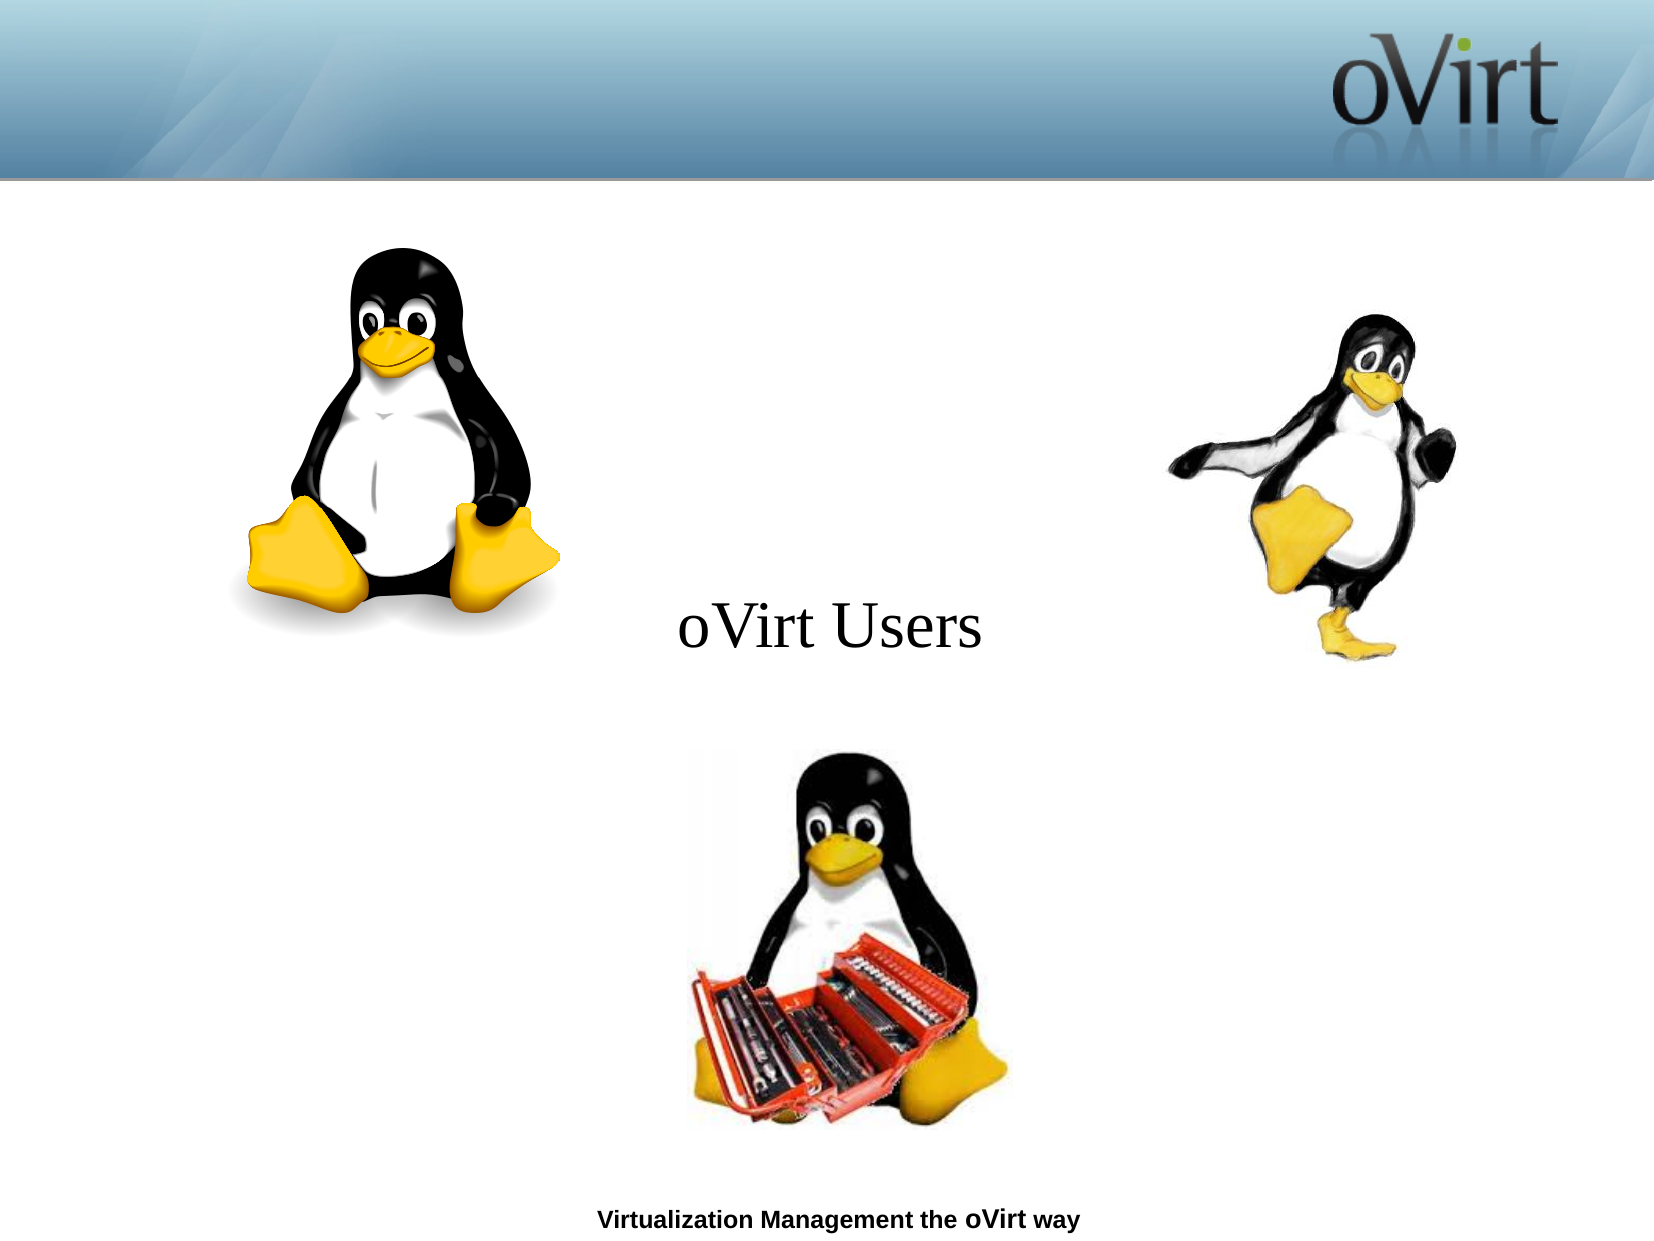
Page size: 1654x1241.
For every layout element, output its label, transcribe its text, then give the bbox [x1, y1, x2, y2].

subtitle oVirt Users [86, 124, 1576, 1126]
picture [687, 749, 1013, 1130]
picture [1068, 224, 1613, 713]
picture [225, 248, 560, 638]
picture [1333, 25, 1558, 124]
